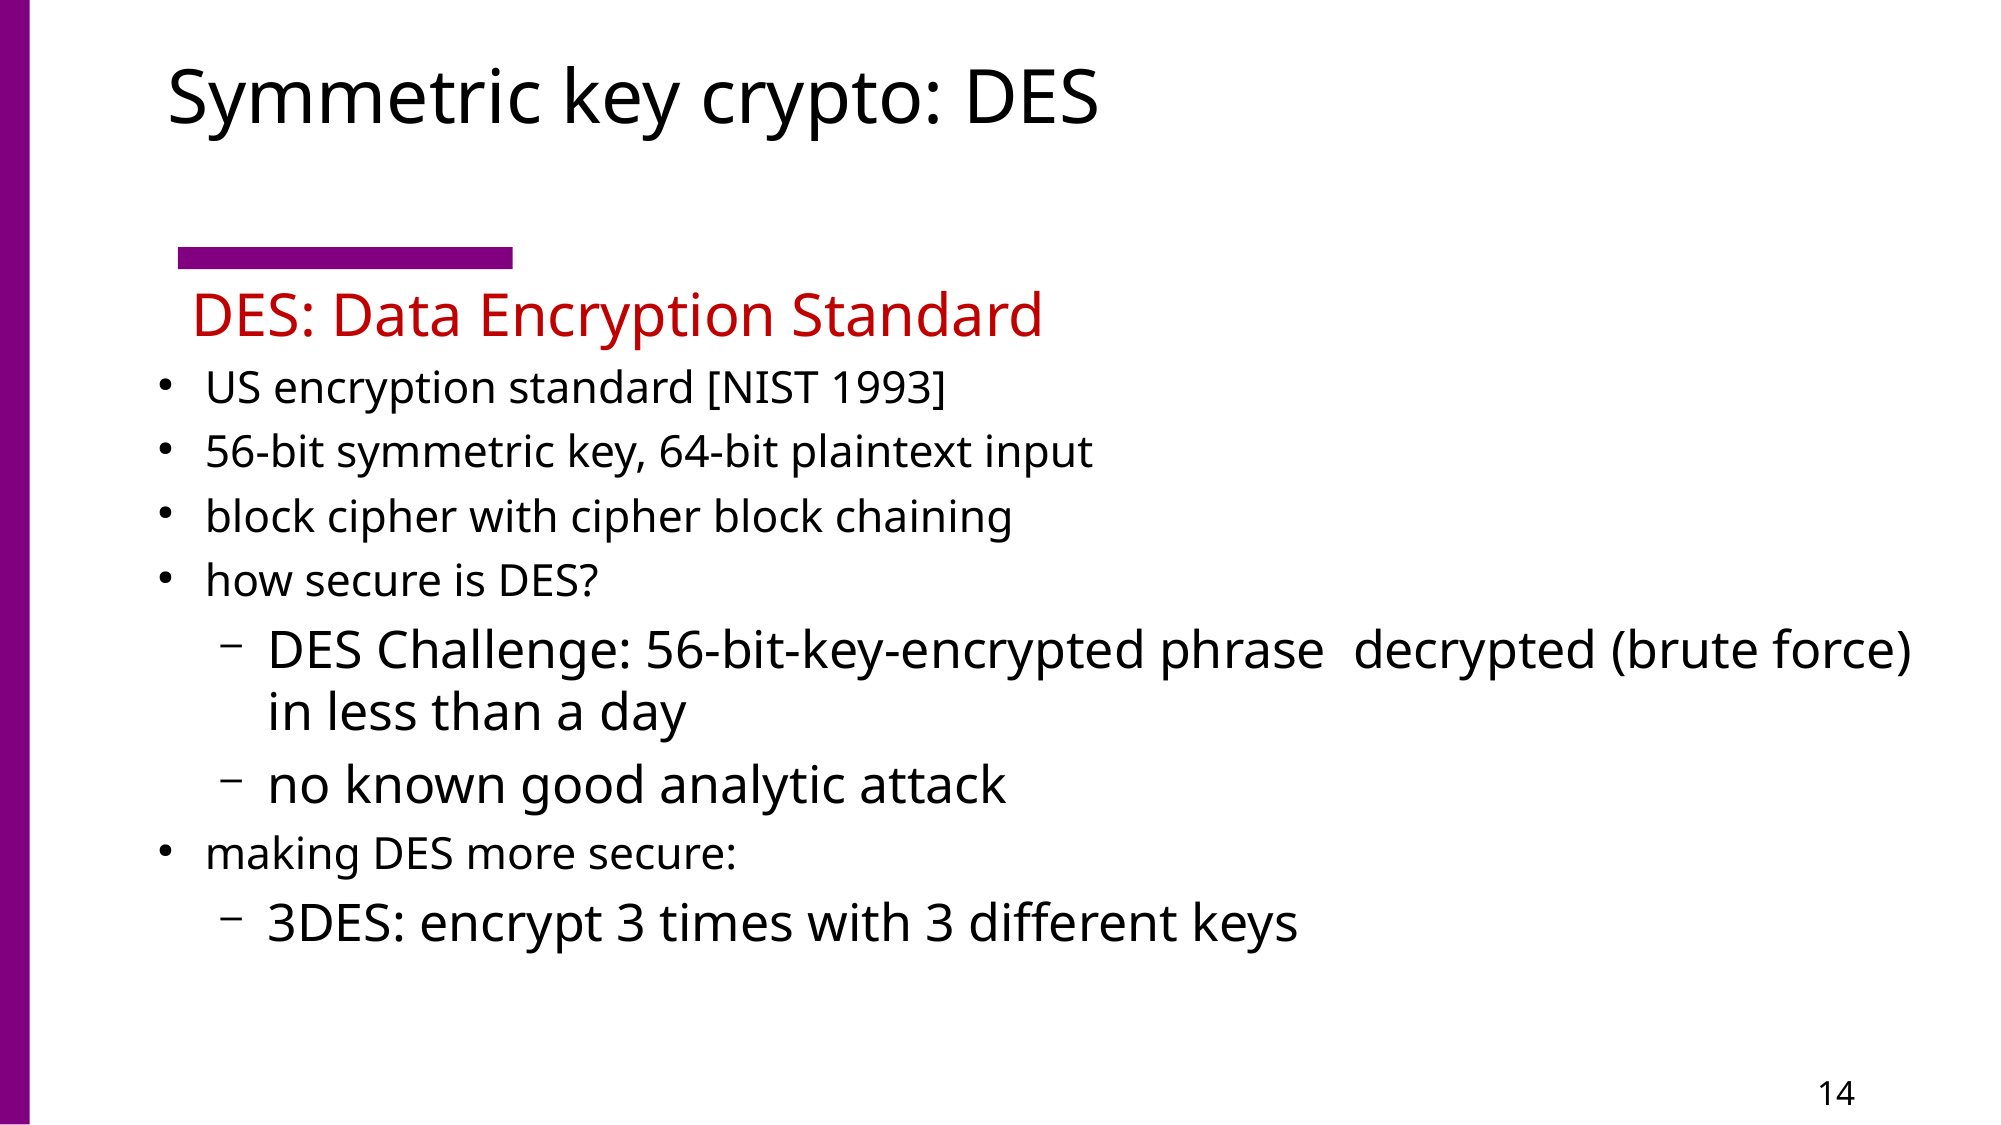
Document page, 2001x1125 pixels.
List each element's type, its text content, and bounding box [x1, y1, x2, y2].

title Symmetric key crypto: DES [116, 0, 1817, 188]
list DES: Data Encryption Standard US encryption standard [NIST 1993] 56-bit symmetric key, 64-bit plaintext input block cipher with cipher block chaining how secure is DES? DES Challenge: 56-bit-key-encrypted phrase decrypted (brute force) in less than a day no known good analytic attack making DES more secure: 3DES: encrypt 3 times with 3 different keys [126, 197, 1938, 961]
